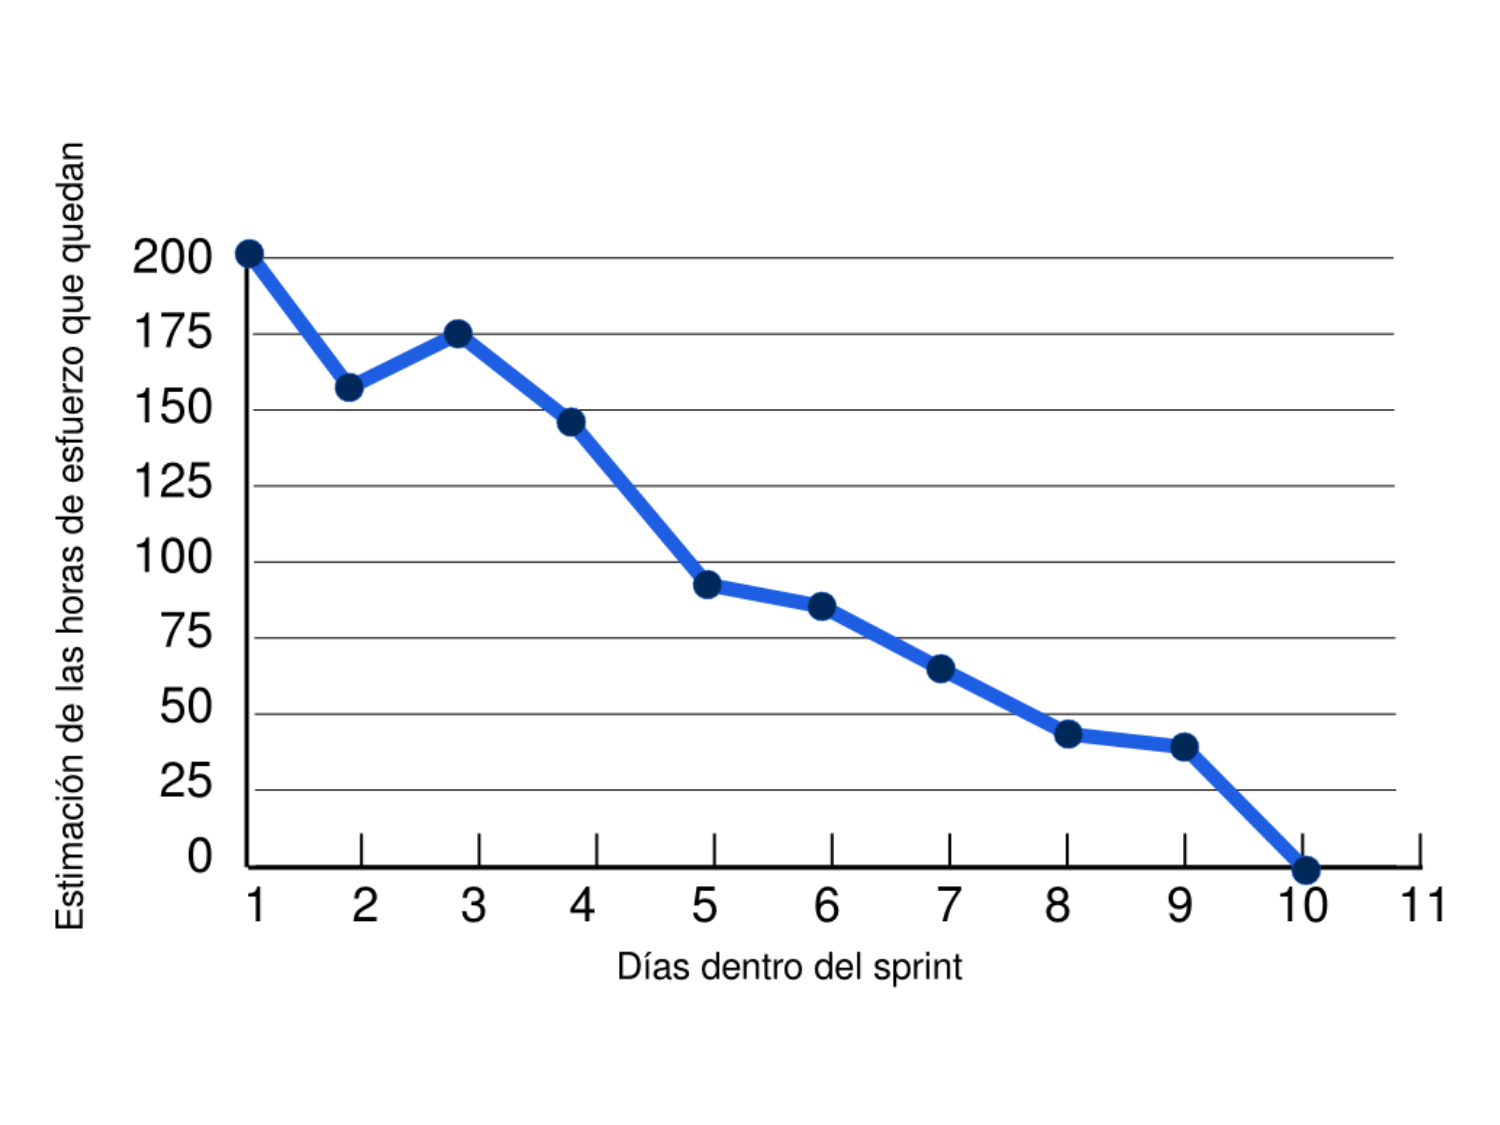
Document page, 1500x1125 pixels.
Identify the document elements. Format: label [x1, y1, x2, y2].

picture [44, 131, 1456, 994]
